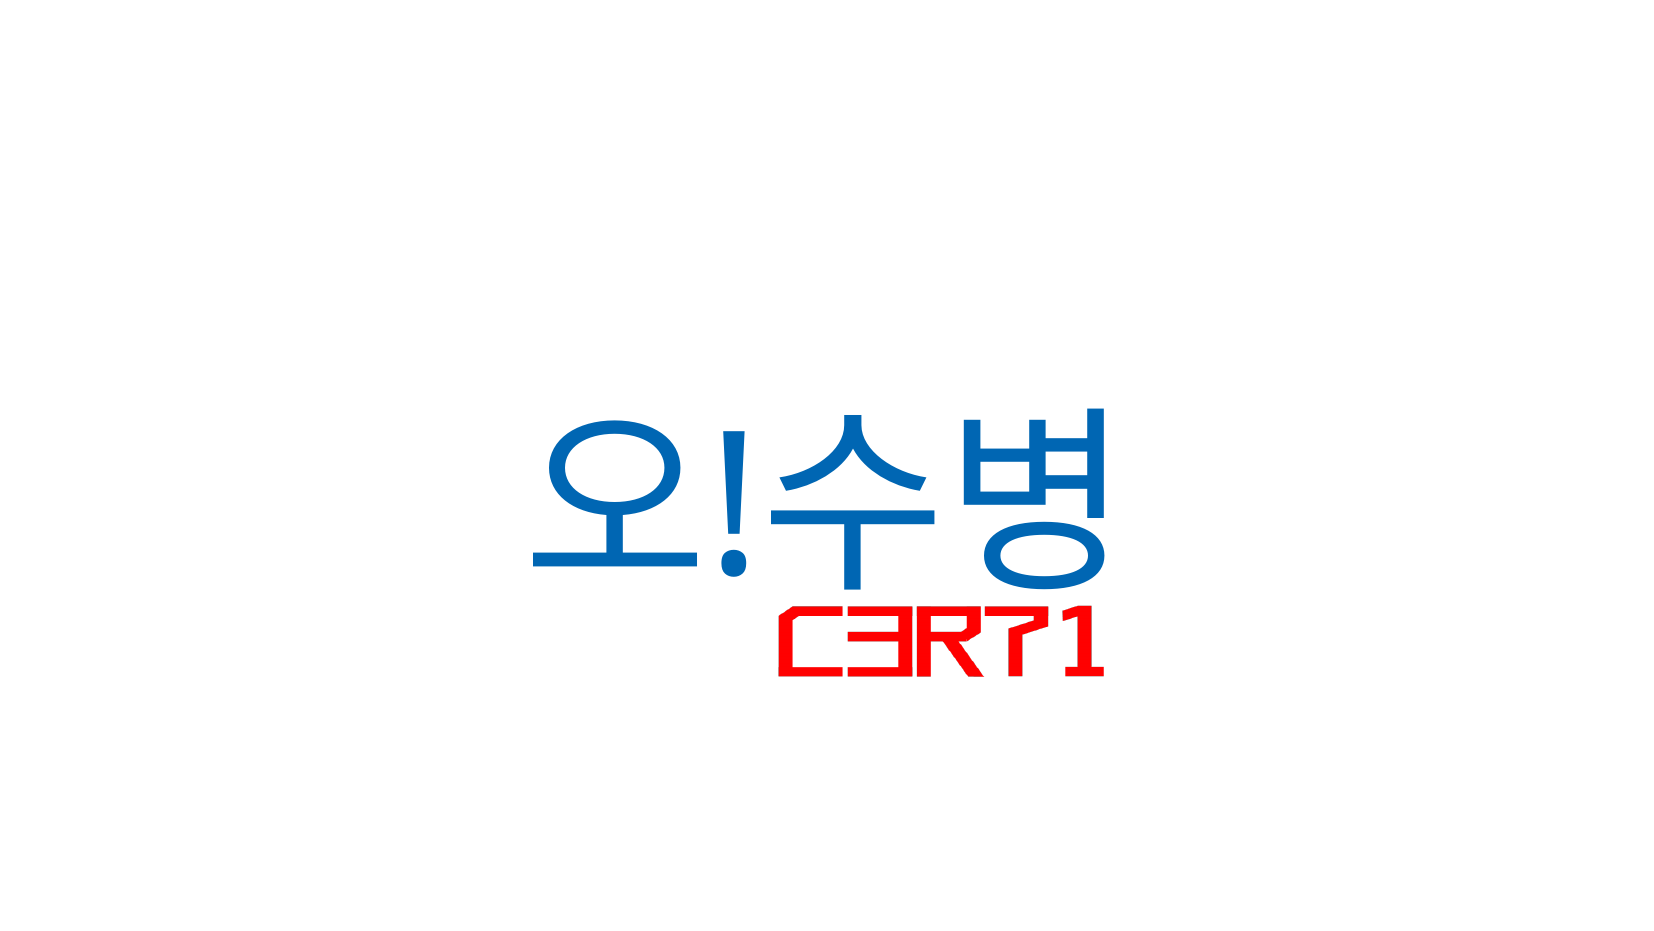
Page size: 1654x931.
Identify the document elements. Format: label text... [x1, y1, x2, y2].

subtitle 오!수병 [82, 217, 1571, 758]
picture [777, 605, 1104, 677]
